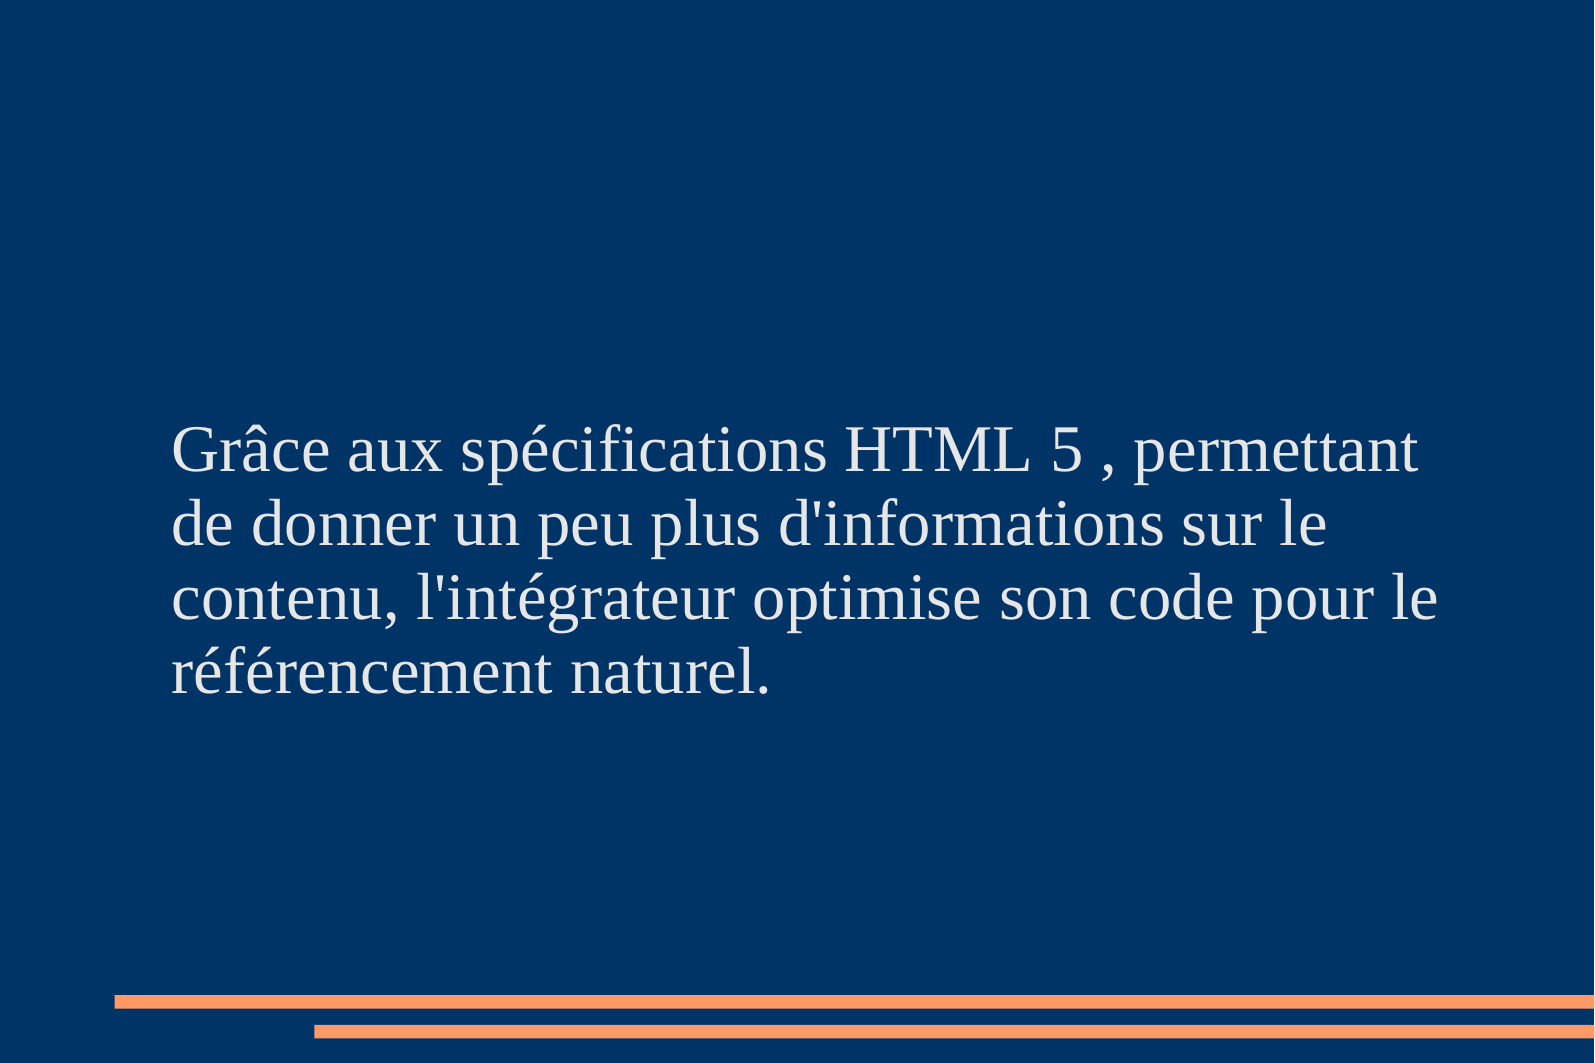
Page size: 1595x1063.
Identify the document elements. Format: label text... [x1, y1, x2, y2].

list Grâce aux spécifications HTML 5 , permettant de donner un peu plus d'informations sur le contenu, l'intégrateur optimise son code pour le référencement naturel. [100, 262, 1489, 957]
